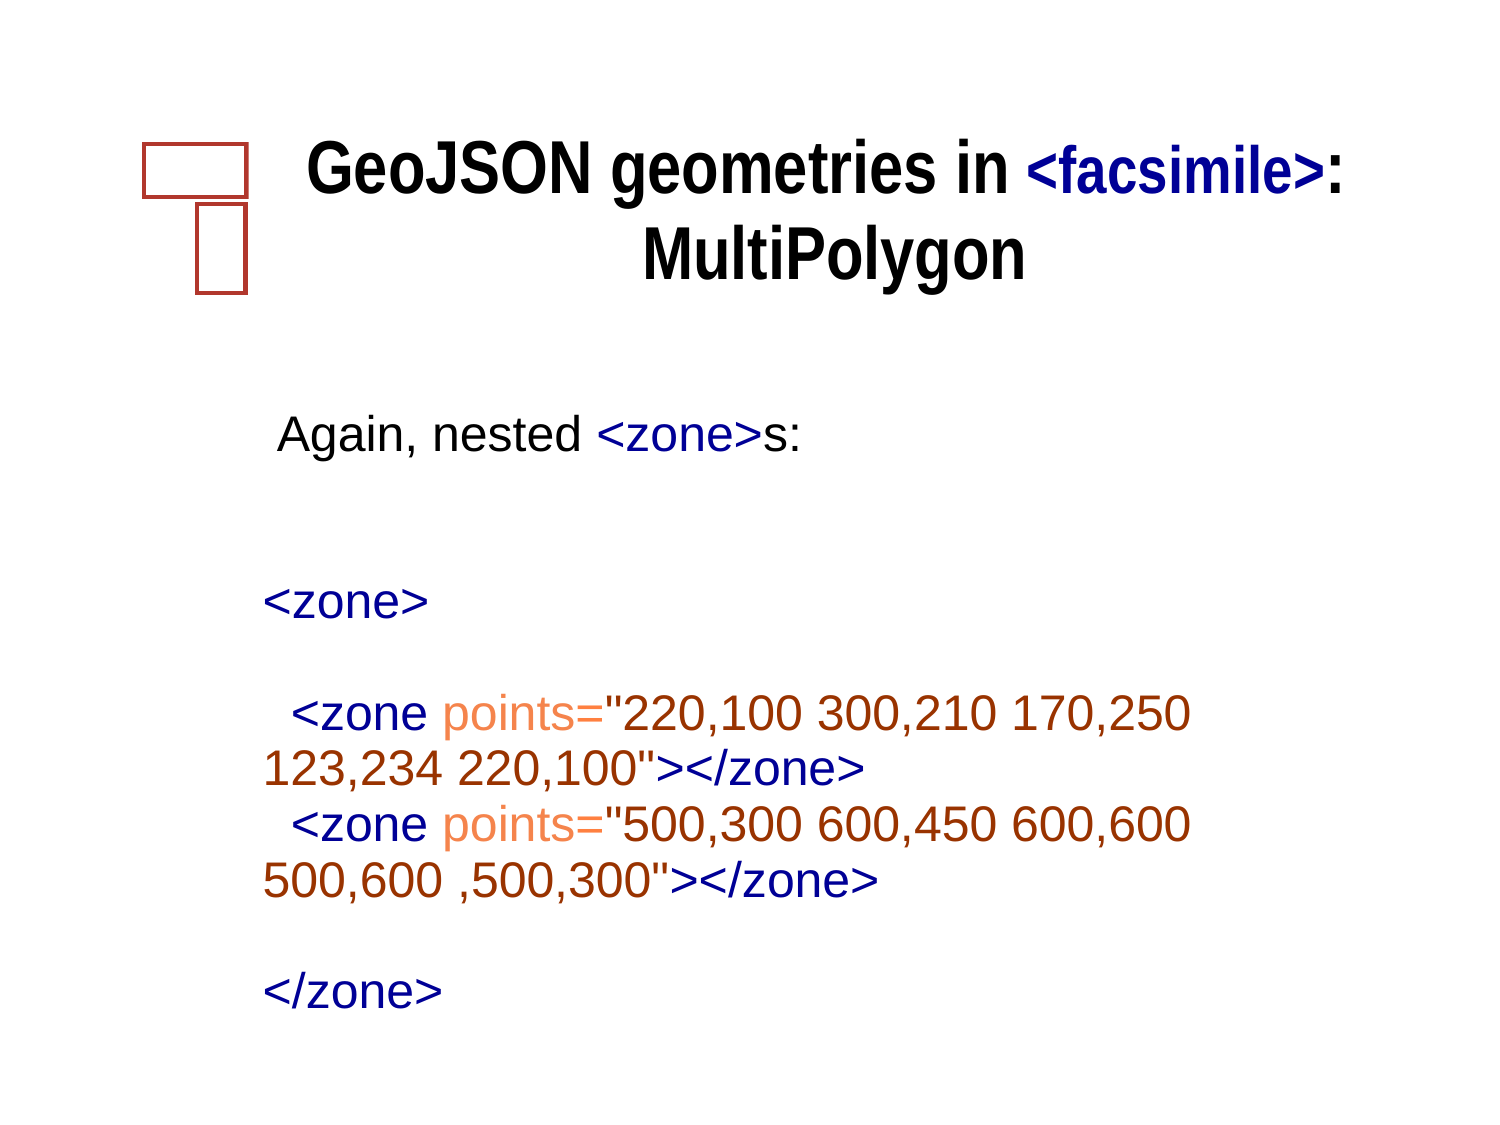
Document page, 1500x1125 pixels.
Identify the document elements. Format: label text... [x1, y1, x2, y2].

picture [141, 141, 249, 296]
title GeoJSON geometries in <facsimile>: MultiPolygon [246, 104, 1424, 316]
text_box Again, nested <zone>s: <zone> <zone points="220,100 300,210 170,250 123,234 220,100"></zone> <zone points="500,300 600,450 600,600 500,600 ,500,300"></zone> </zone> [248, 398, 1312, 1025]
